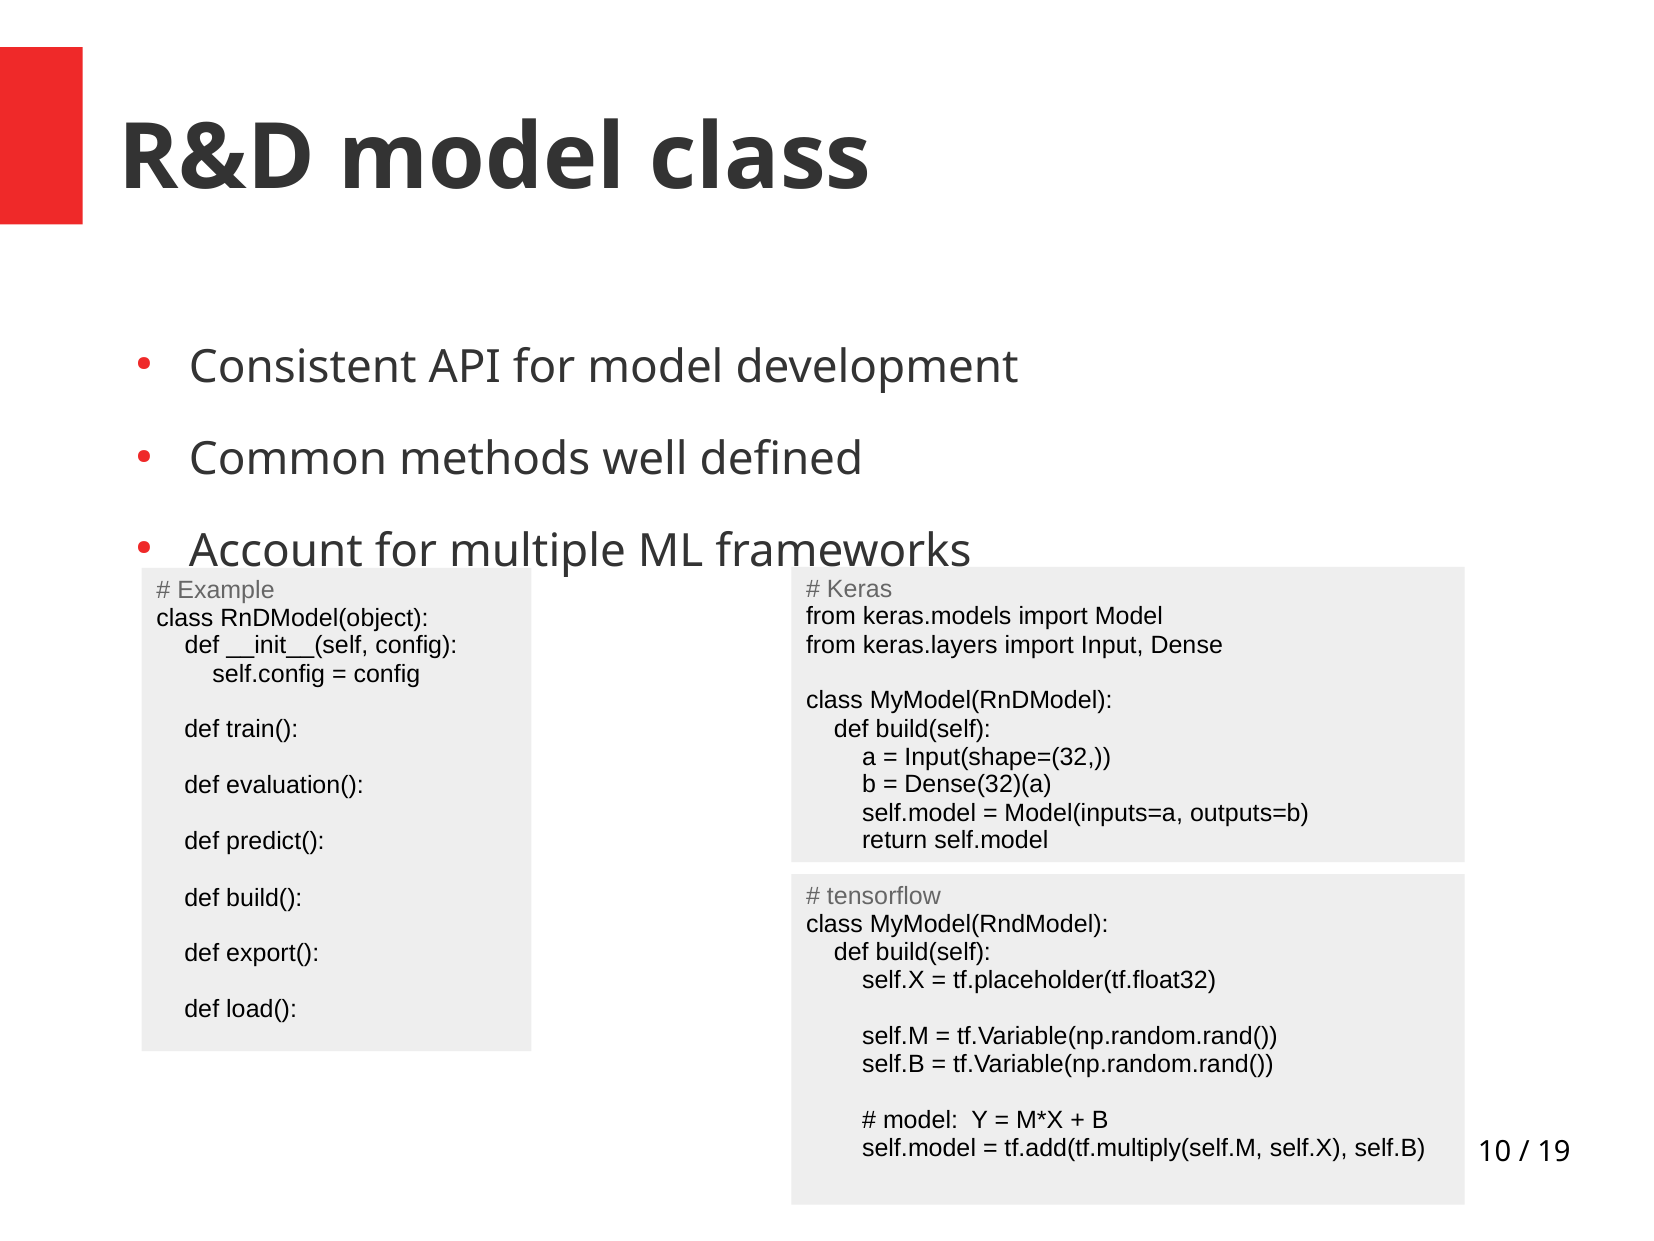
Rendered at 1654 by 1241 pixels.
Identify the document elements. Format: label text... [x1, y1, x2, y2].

title R&D model class [118, 49, 1571, 257]
text_box # tensorflow class MyModel(RndModel): def build(self): self.X = tf.placeholder(tf.float32) self.M = tf.Variable(np.random.rand()) self.B = tf.Variable(np.random.rand()) # model: Y = M*X + B self.model = tf.add(tf.multiply(self.M, self.X), self.B) [791, 874, 1465, 1205]
text_box # Keras from keras.models import Model from keras.layers import Input, Dense class MyModel(RnDModel): def build(self): a = Input(shape=(32,)) b = Dense(32)(a) self.model = Model(inputs=a, outputs=b) return self.model [791, 566, 1465, 863]
text_box # Example class RnDModel(object): def __init__(self, config): self.config = config def train(): def evaluation(): def predict(): def build(): def export(): def load(): [141, 567, 532, 1052]
list Consistent API for model development Common methods well defined Account for multiple ML frameworks [118, 241, 1477, 536]
